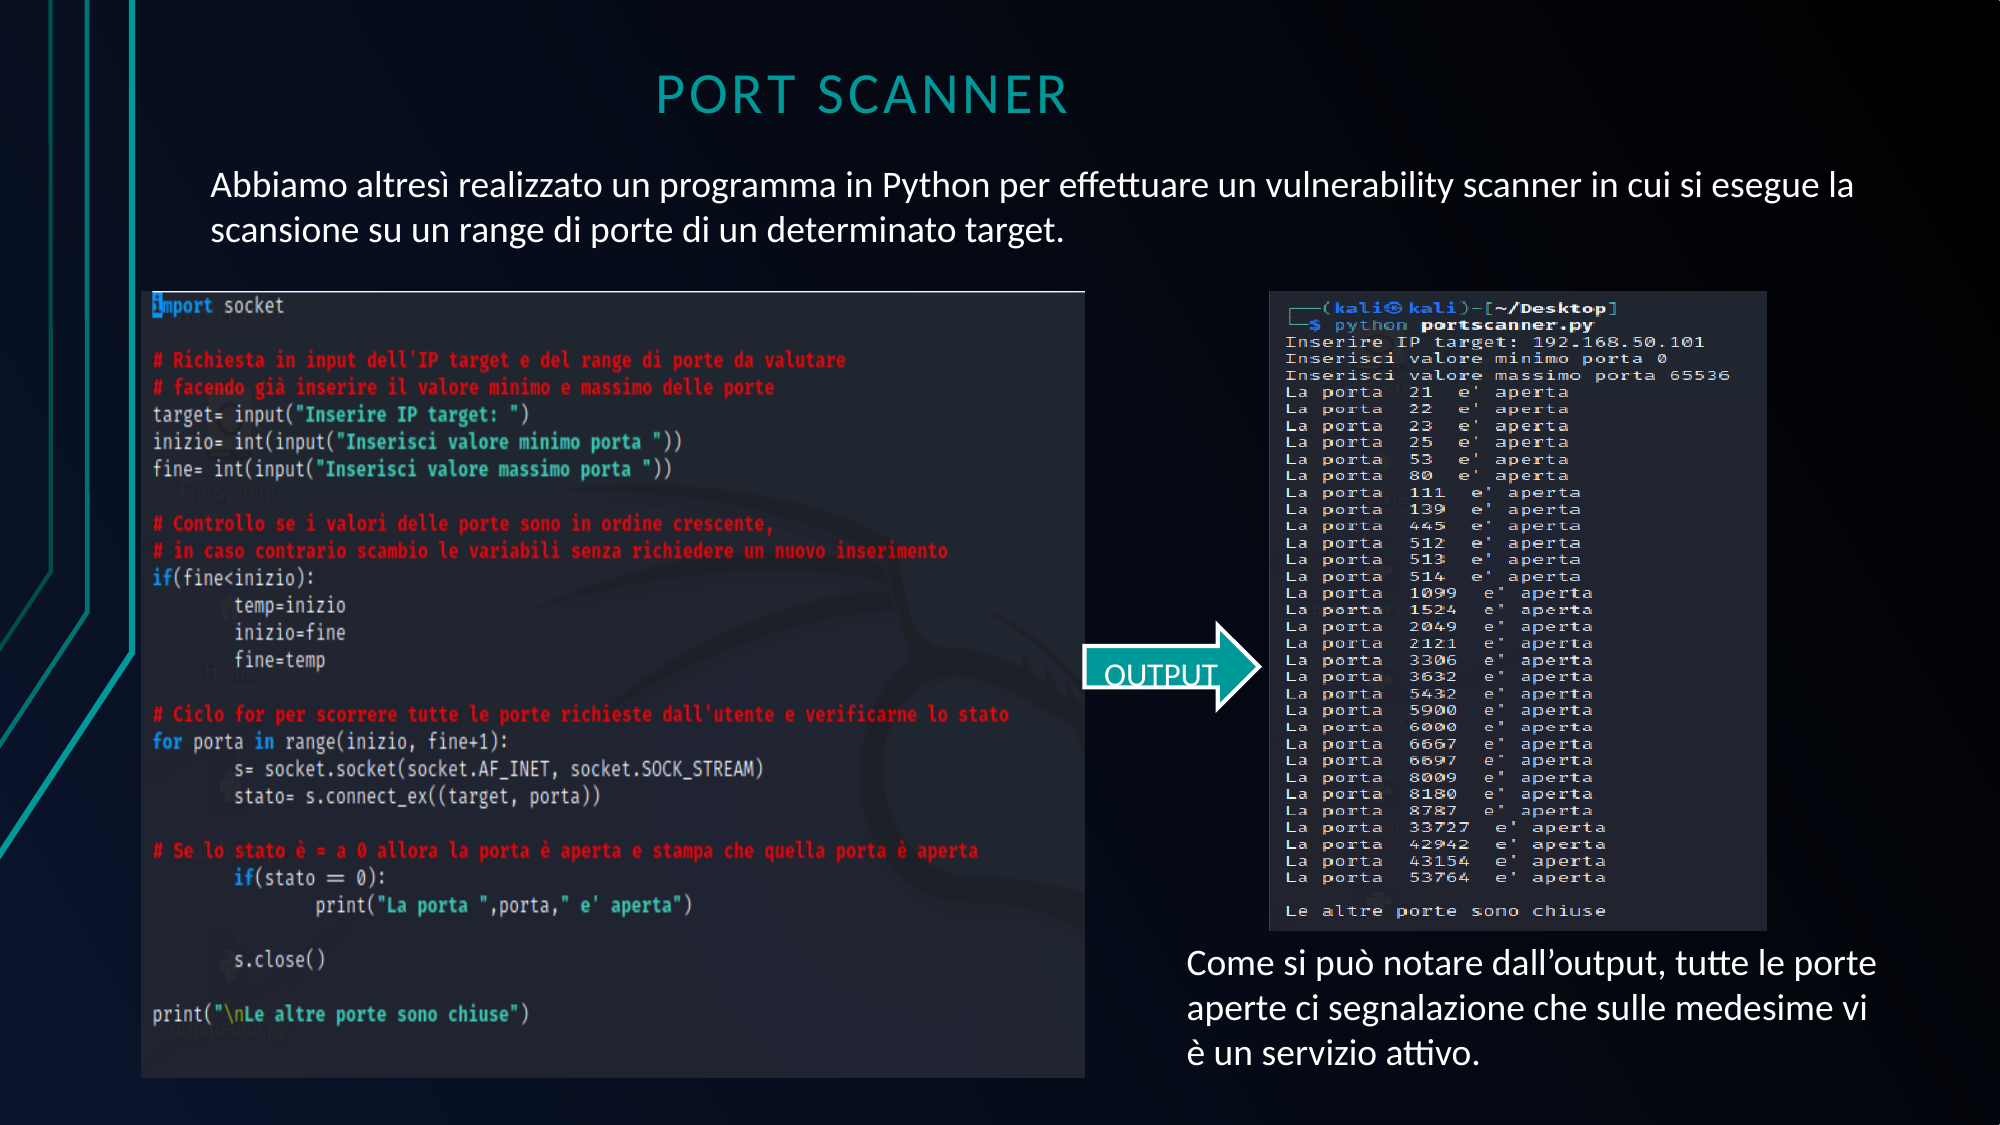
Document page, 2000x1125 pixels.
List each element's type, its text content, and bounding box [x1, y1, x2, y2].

text_box Abbiamo altresì realizzato un programma in Python per effettuare un vulnerability scanner in cui si esegue la scansione su un range di porte di un determinato target. [195, 152, 1887, 259]
text_box OUTPUT [1084, 625, 1260, 709]
text_box Come si può notare dall’output, tutte le porte aperte ci segnalazione che sulle medesime vi è un servizio attivo. [1171, 930, 1907, 1082]
title PORT SCANNER [635, 19, 1365, 136]
picture [1269, 291, 1767, 930]
picture [141, 291, 1085, 1078]
